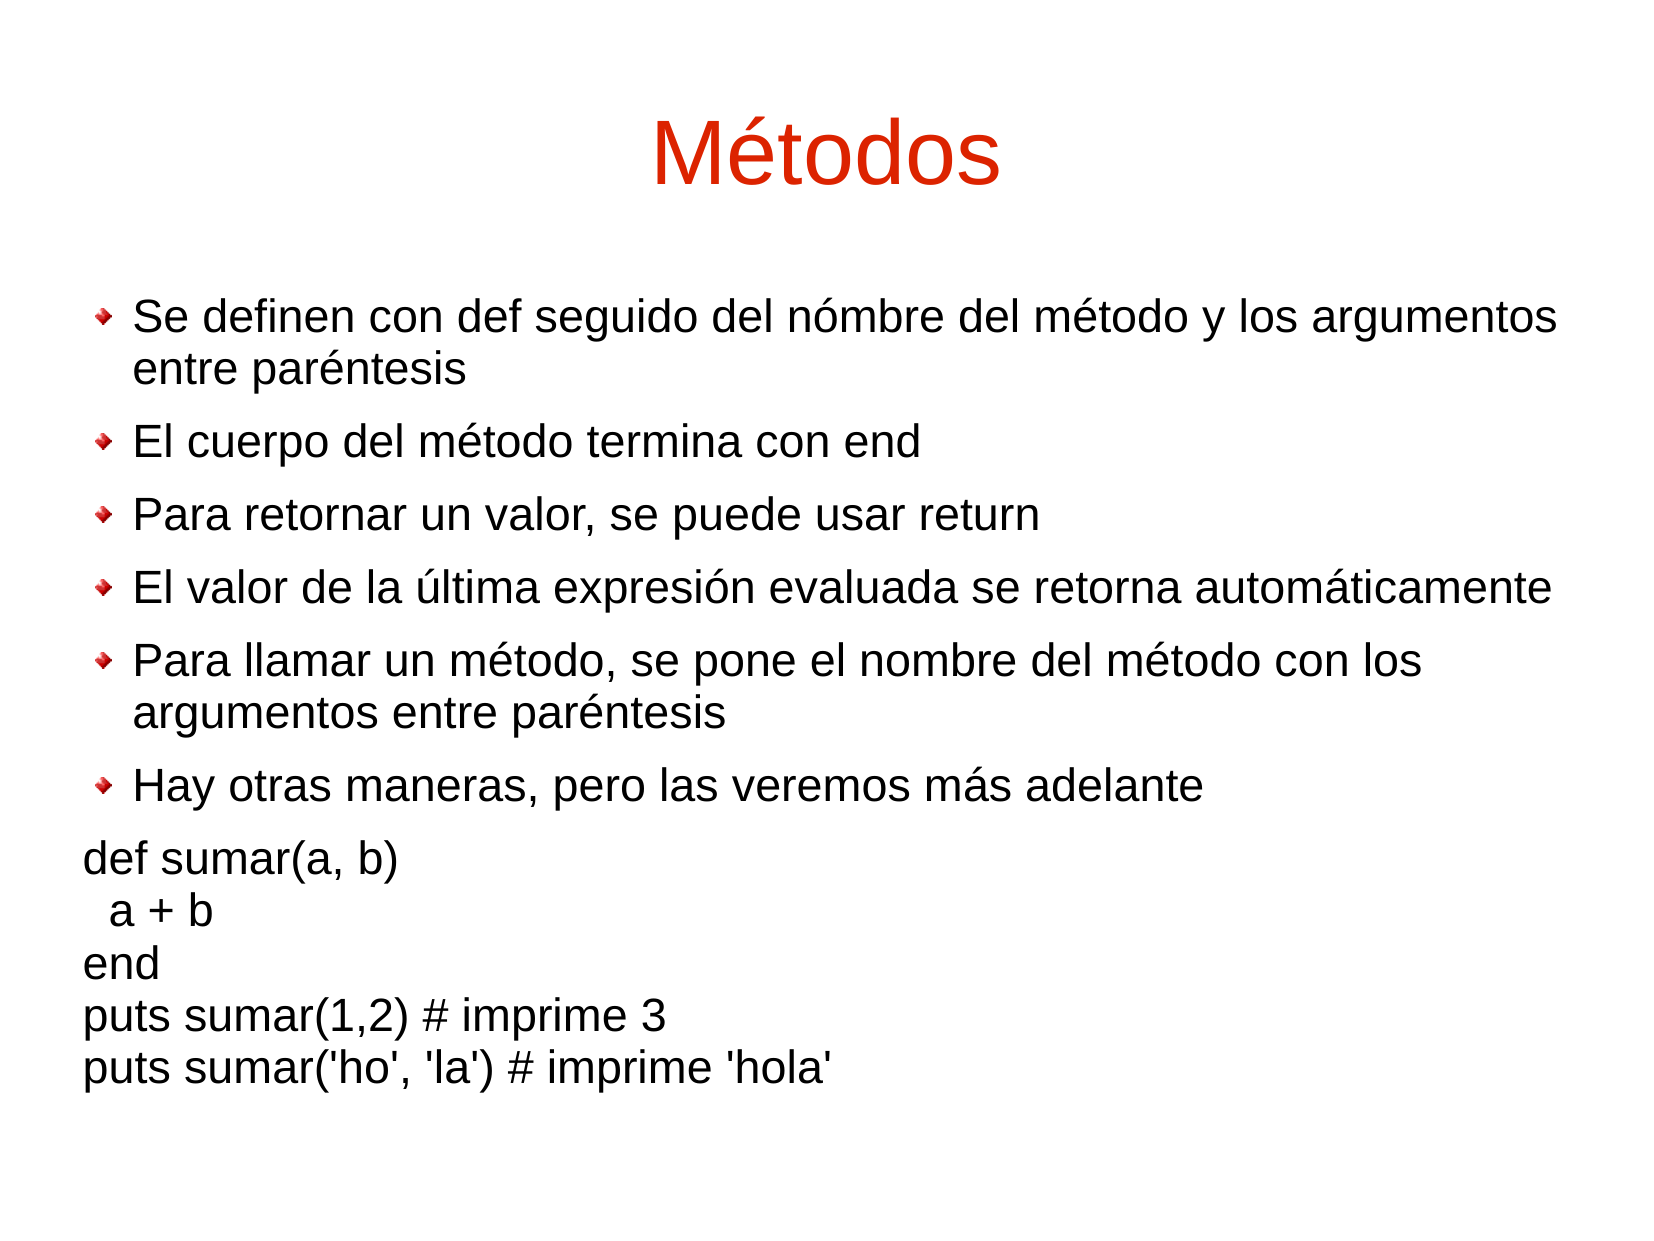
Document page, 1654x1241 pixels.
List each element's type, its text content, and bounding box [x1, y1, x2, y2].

title Métodos [82, 49, 1571, 257]
list Se definen con def seguido del nómbre del método y los argumentos entre paréntesis El cuerpo del método termina con end Para retornar un valor, se puede usar return El valor de la última expresión evaluada se retorna automáticamente Para llamar un método, se pone el nombre del método con los argumentos entre paréntesis Hay otras maneras, pero las veremos más adelante def sumar(a, b) a + b end puts sumar(1,2) # imprime 3 puts sumar('ho', 'la') # imprime 'hola' [82, 290, 1571, 1109]
